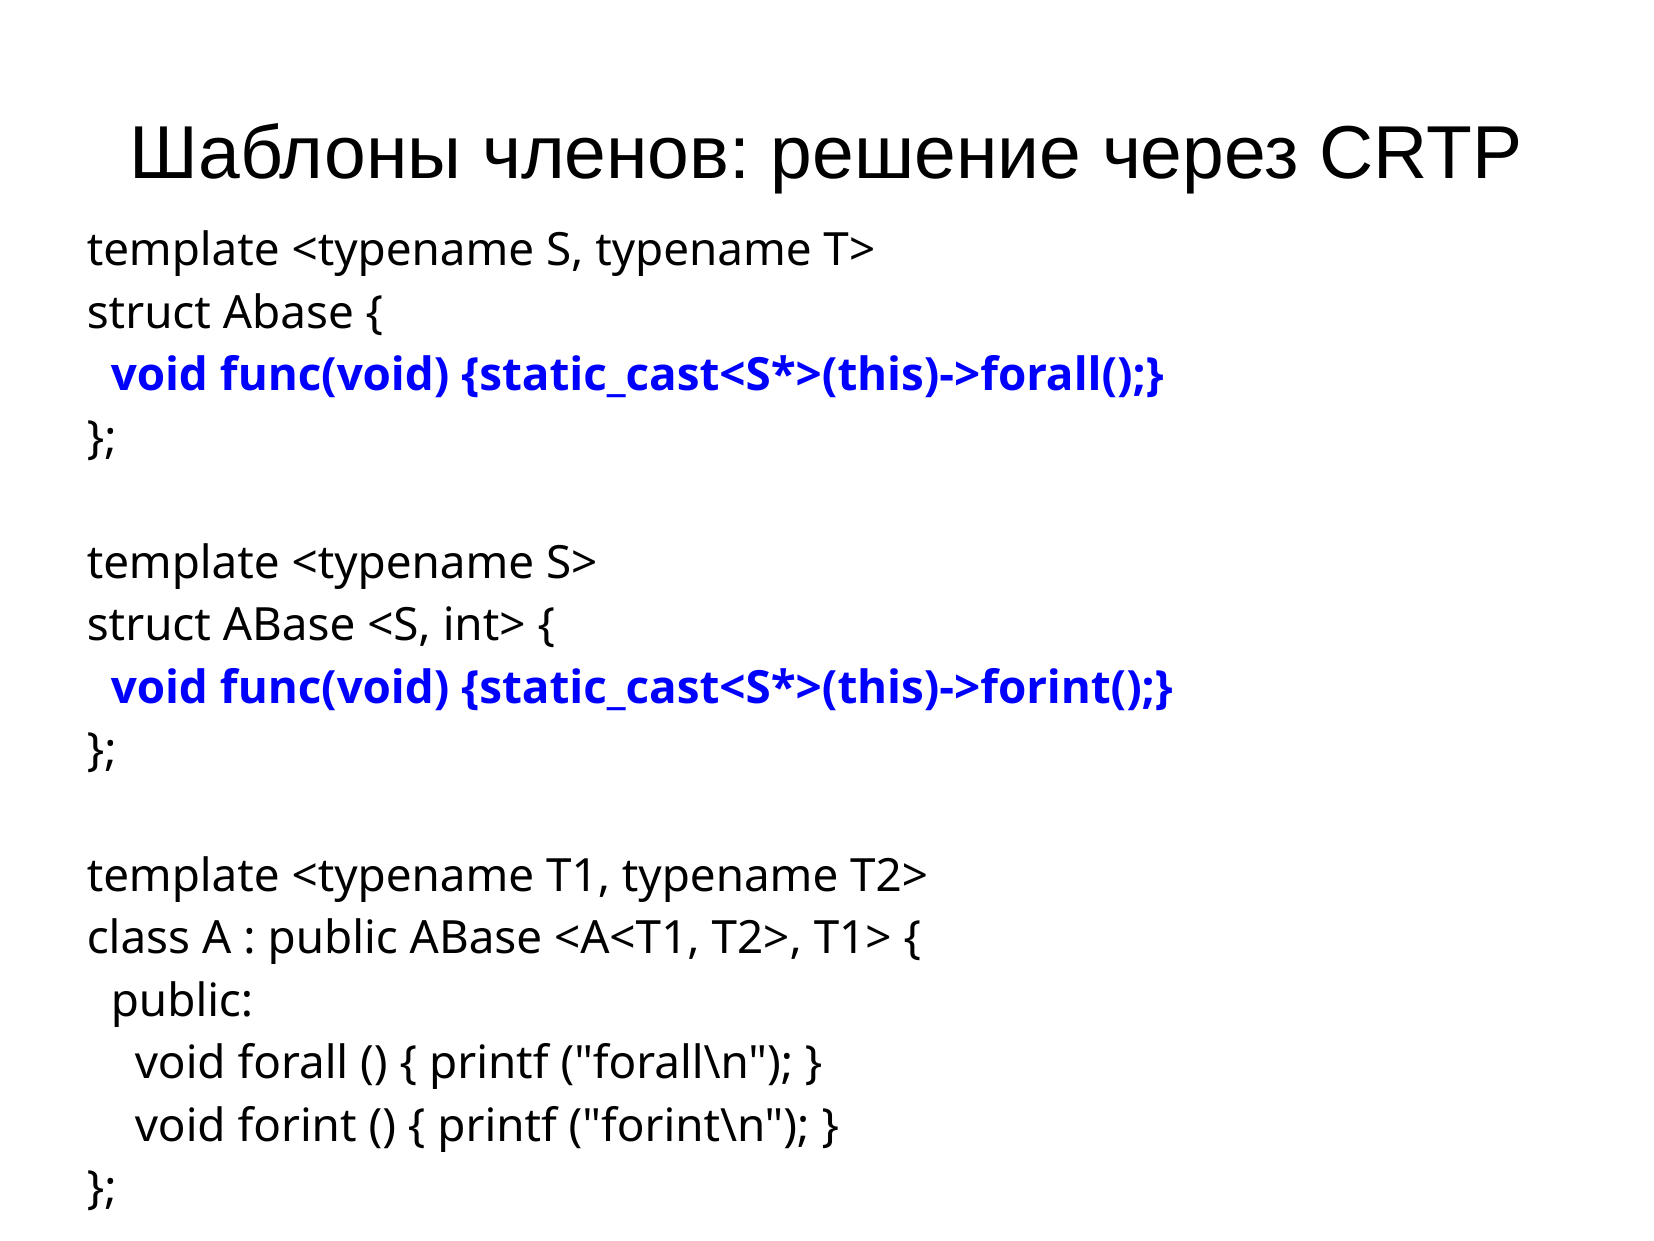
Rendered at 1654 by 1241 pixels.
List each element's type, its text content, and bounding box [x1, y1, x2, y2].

subtitle template <typename S, typename T> struct Abase { void func(void) {static_cast<S*>(this)->forall();} }; template <typename S> struct ABase <S, int> { void func(void) {static_cast<S*>(this)->forint();} }; template <typename T1, typename T2> class A : public ABase <A<T1, T2>, T1> { public: void forall () { printf ("forall\n"); } void forint () { printf ("forint\n"); } }; [86, 228, 1576, 1205]
title Шаблоны членов: решение через CRTP [82, 56, 1571, 250]
